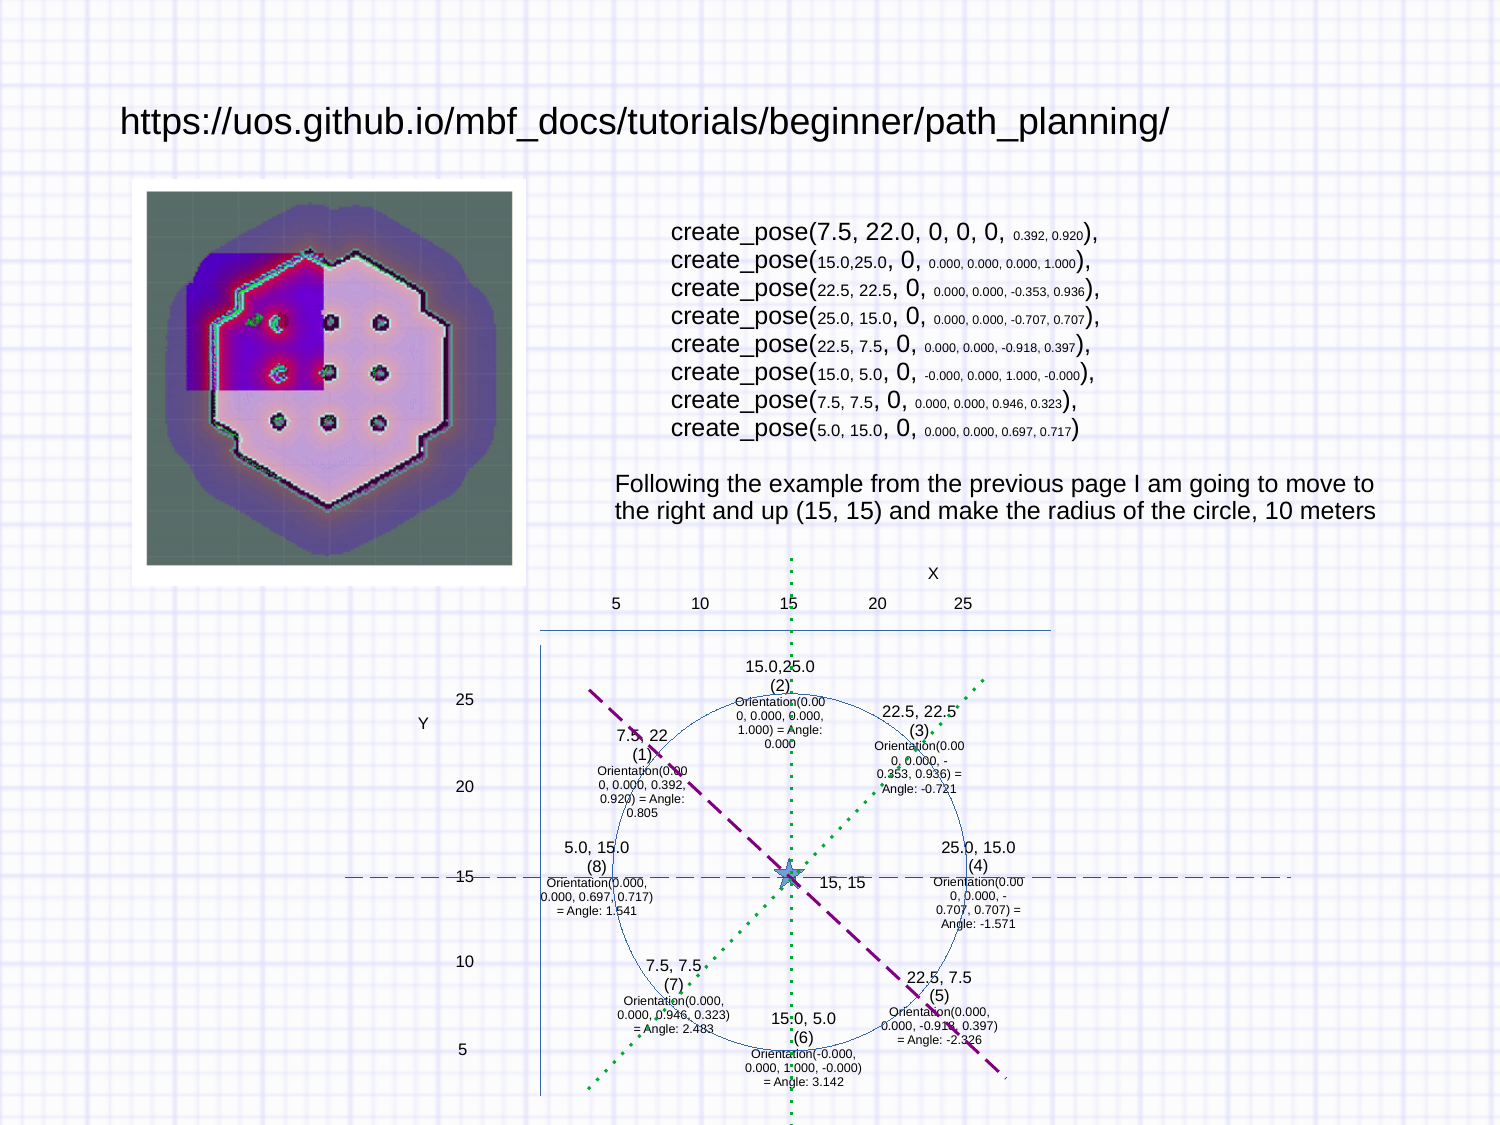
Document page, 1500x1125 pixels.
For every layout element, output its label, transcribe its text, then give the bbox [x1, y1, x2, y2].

text_box 20 [405, 770, 525, 814]
text_box 15 [405, 859, 525, 903]
text_box [786, 858, 792, 866]
text_box 25 [903, 586, 1024, 630]
text_box [774, 869, 782, 876]
picture [0, 0, 1500, 1125]
text_box 5.0, 15.0 (8) Orientation(0.000, 0.000, 0.697, 0.717) = Angle: 1.541 [541, 830, 673, 926]
text_box 22.5, 22.5 (3) Orientation(0.000, 0.000, -0.353, 0.936) = Angle: -0.721 [859, 694, 980, 804]
text_box 7.5, 7.5 (7) Orientation(0.000, 0.000, 0.946, 0.323) = Angle: 2.483 [598, 948, 750, 1044]
text_box 15.0,25.0 (2) Orientation(0.000, 0.000, 0.000, 1.000) = Angle: 0.000 [720, 650, 841, 759]
text_box create_pose(7.5, 22.0, 0, 0, 0, 0.392, 0.920), create_pose(15.0,25.0, 0, 0.000, 0.000, 0.000, 1.000), create_pose(22.5, 22.5, 0, 0.000, 0.000, -0.353, 0.936), create_pose(25.0, 15.0, 0, 0.000, 0.000, -0.707, 0.707), create_pose(22.5, 7.5, 0, 0.000, 0.000, -0.918, 0.397), create_pose(15.0, 5.0, 0, -0.000, 0.000, 1.000, -0.000), create_pose(7.5, 7.5, 0, 0.000, 0.000, 0.946, 0.323), create_pose(5.0, 15.0, 0, 0.000, 0.000, 0.697, 0.717) Following the example from the previous page I am going to move to the right and up (15, 15) and make the radius of the circle, 10 meters [600, 210, 1411, 571]
text_box Y [363, 706, 484, 750]
text_box 15, 15 [782, 866, 903, 909]
text_box 15 [761, 586, 817, 630]
text_box 7.5, 22 (1) Orientation(0.000, 0.000, 0.392, 0.920) = Angle: 0.805 [582, 718, 703, 828]
text_box 15.0, 5.0 (6) Orientation(-0.000, 0.000, 1.000, -0.000) = Angle: 3.142 [728, 1001, 880, 1097]
text_box https://uos.github.io/mbf_docs/tutorials/beginner/path_planning/ [105, 93, 1185, 150]
text_box 25 [405, 683, 525, 727]
text_box 20 [817, 586, 903, 630]
text_box 5 [402, 1032, 523, 1076]
text_box 25.0, 15.0 (4) Orientation(0.000, 0.000, -0.707, 0.707) = Angle: -1.571 [918, 830, 1039, 940]
text_box 10 [405, 945, 525, 988]
text_box X [873, 557, 994, 600]
text_box 5 [556, 586, 677, 630]
text_box 22.5, 7.5 (5) Orientation(0.000, 0.000, -0.918, 0.397) = Angle: -2.326 [863, 960, 1016, 1074]
text_box 10 [677, 586, 761, 630]
